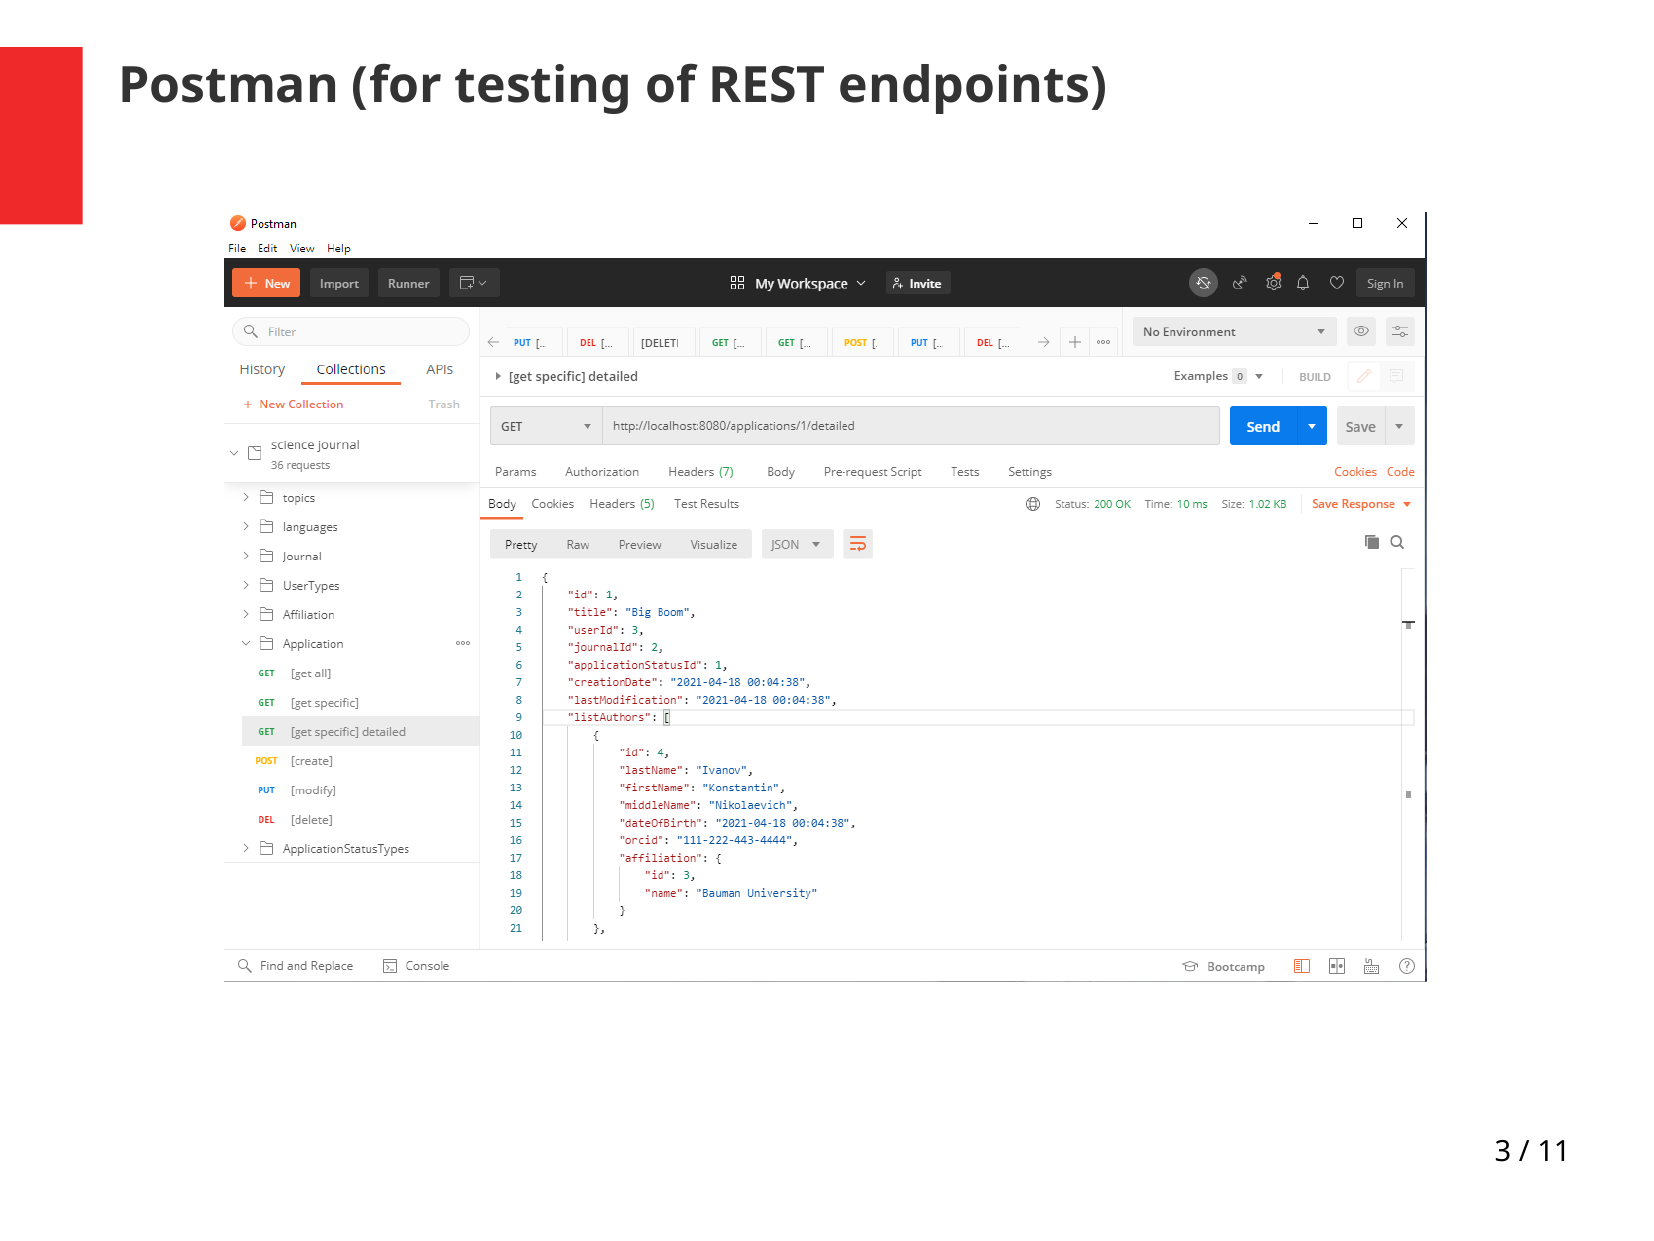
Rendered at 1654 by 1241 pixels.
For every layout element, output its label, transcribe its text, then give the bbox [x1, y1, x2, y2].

title Postman (for testing of REST endpoints) [118, 4, 1571, 130]
picture [224, 212, 1427, 982]
